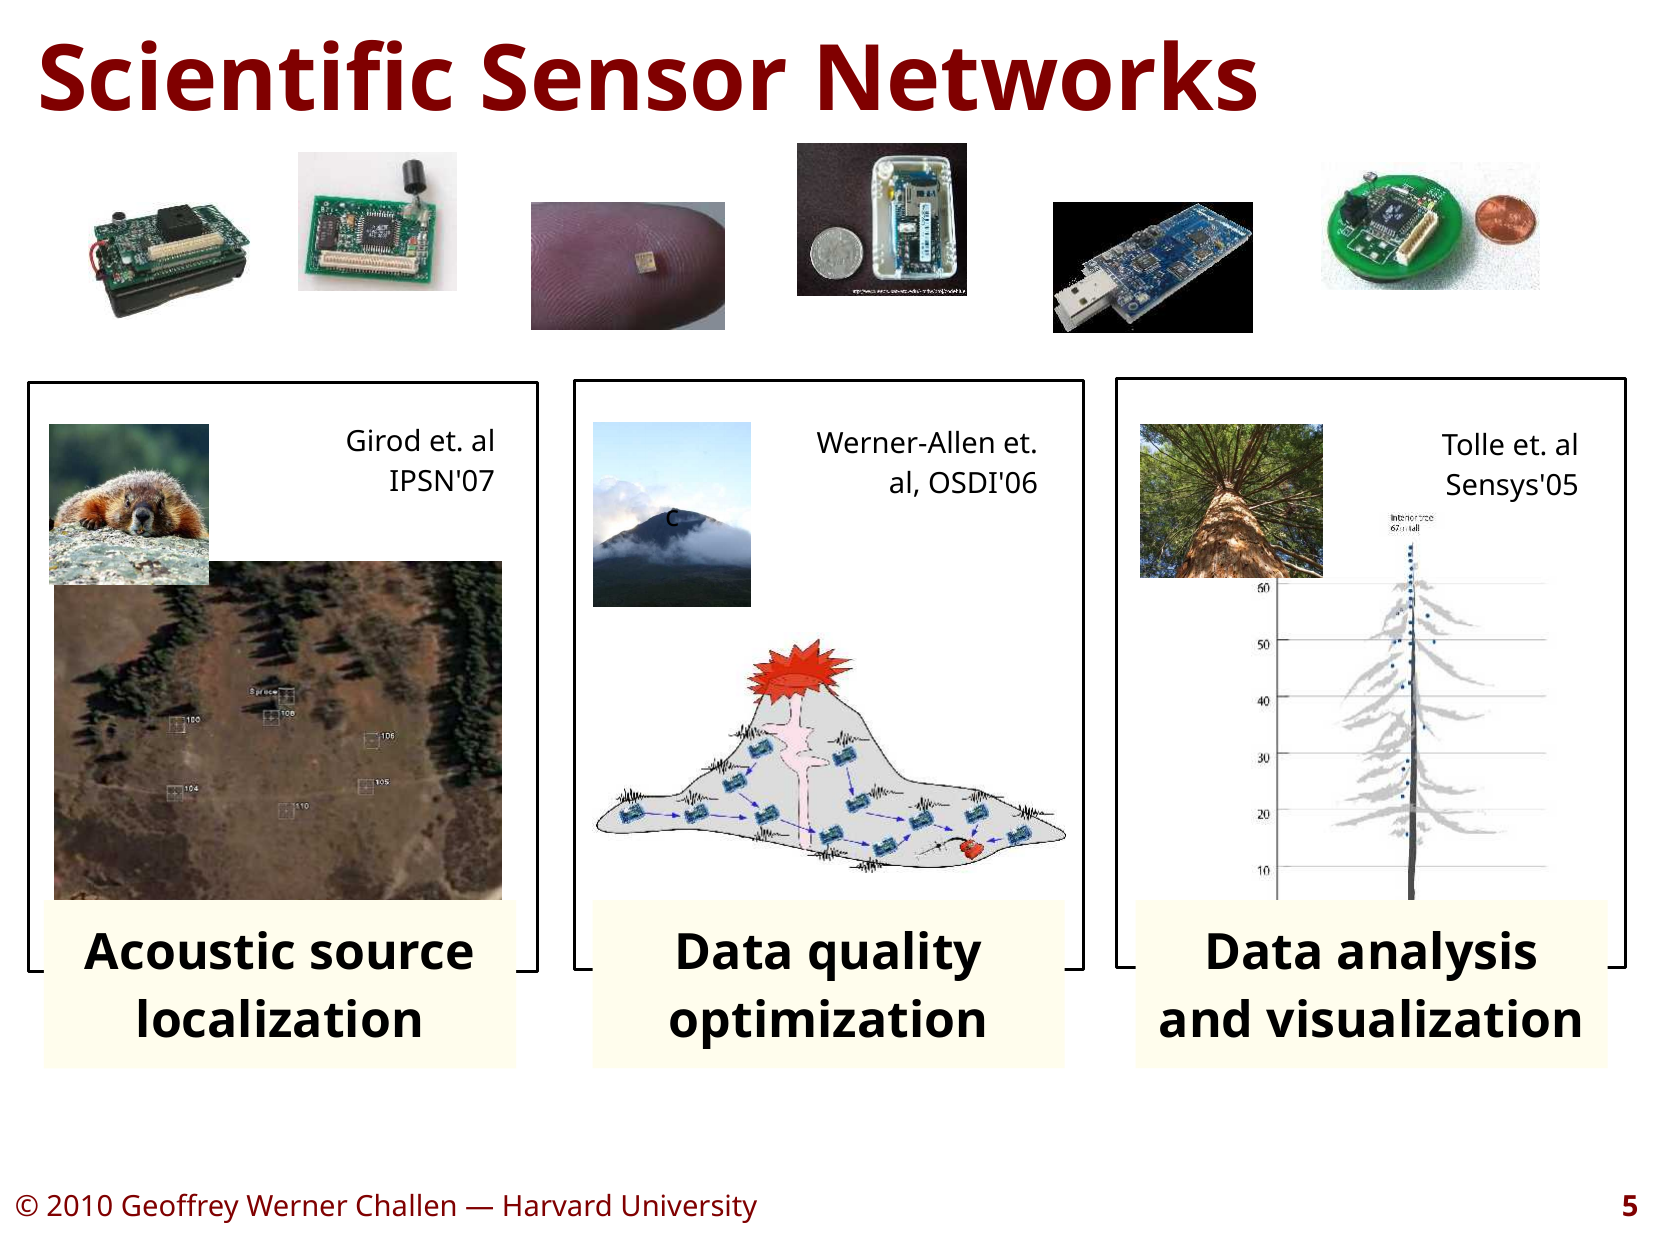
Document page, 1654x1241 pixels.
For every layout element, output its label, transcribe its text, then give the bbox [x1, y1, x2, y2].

text_box Tolle et. al Sensys'05 [1309, 416, 1594, 501]
text_box Data quality optimization [592, 900, 1065, 1069]
picture [531, 202, 725, 330]
text_box Werner-Allen et. al, OSDI'06 [768, 414, 1053, 499]
picture [593, 422, 751, 607]
picture [1053, 202, 1253, 333]
picture [298, 152, 457, 291]
text_box [28, 382, 538, 972]
picture [88, 202, 251, 320]
picture [1321, 162, 1540, 290]
picture [592, 632, 1066, 891]
picture [1140, 424, 1561, 900]
picture [797, 143, 967, 296]
text_box Data analysis and visualization [1135, 900, 1608, 1069]
title Scientific Sensor Networks [0, 7, 1654, 143]
text_box Girod et. al IPSN'07 [225, 412, 511, 497]
text_box Acoustic source localization [43, 900, 517, 1069]
picture [49, 424, 502, 900]
